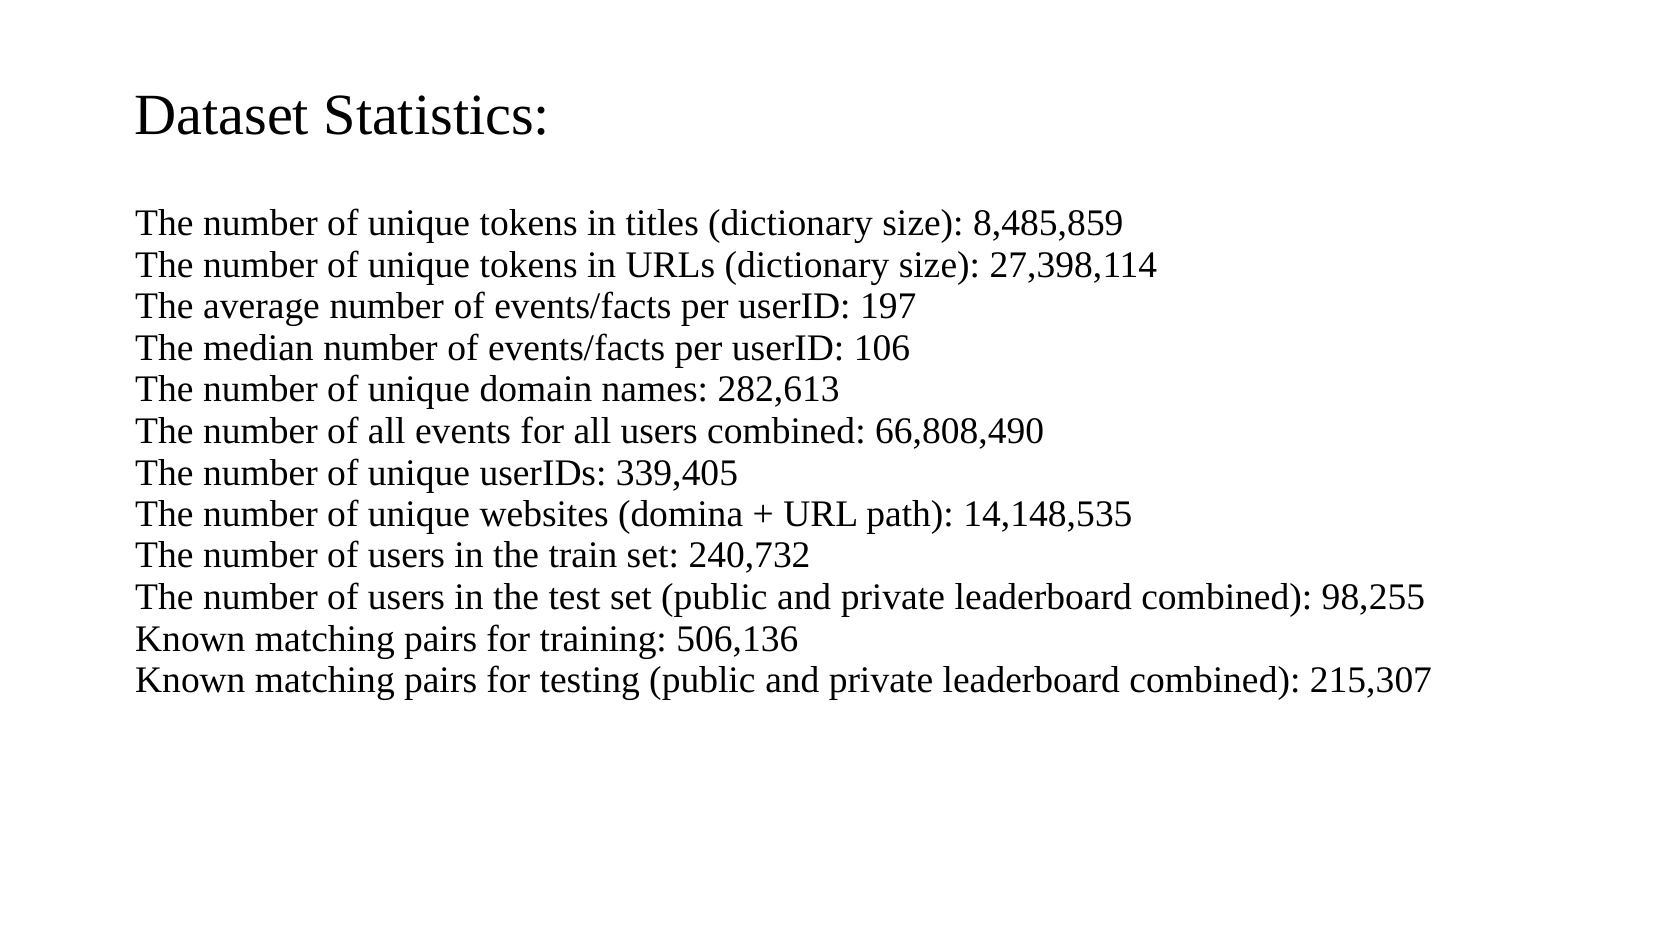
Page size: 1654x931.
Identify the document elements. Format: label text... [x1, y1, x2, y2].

text_box Dataset Statistics: [120, 75, 618, 155]
text_box The number of unique tokens in titles (dictionary size): 8,485,859 The number of unique tokens in URLs (dictionary size): 27,398,114 The average number of events/facts per userID: 197 The median number of events/facts per userID: 106 The number of unique domain names: 282,613 The number of all events for all users combined: 66,808,490 The number of unique userIDs: 339,405 The number of unique websites (domina + URL path): 14,148,535 The number of users in the train set: 240,732 The number of users in the test set (public and private leaderboard combined): 98,255 Known matching pairs for training: 506,136 Known matching pairs for testing (public and private leaderboard combined): 215,307 [120, 195, 1449, 711]
